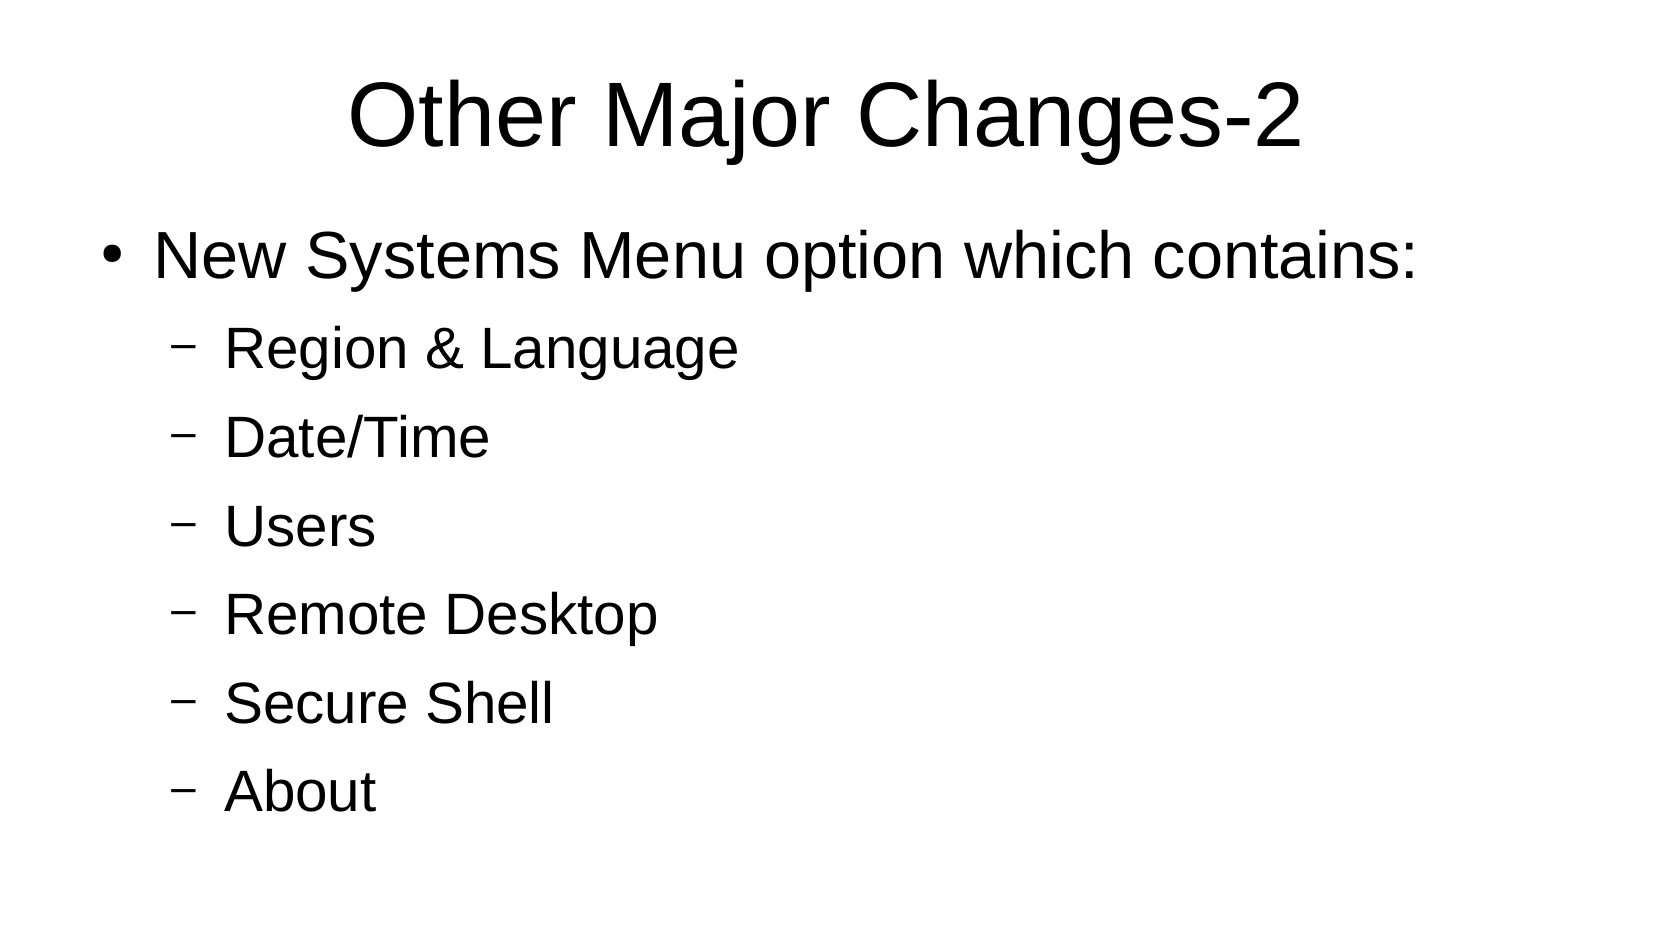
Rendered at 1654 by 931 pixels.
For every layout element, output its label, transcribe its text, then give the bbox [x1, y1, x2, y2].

list New Systems Menu option which contains: Region & Language Date/Time Users Remote Desktop Secure Shell About [82, 217, 1571, 863]
title Other Major Changes-2 [82, 37, 1571, 193]
